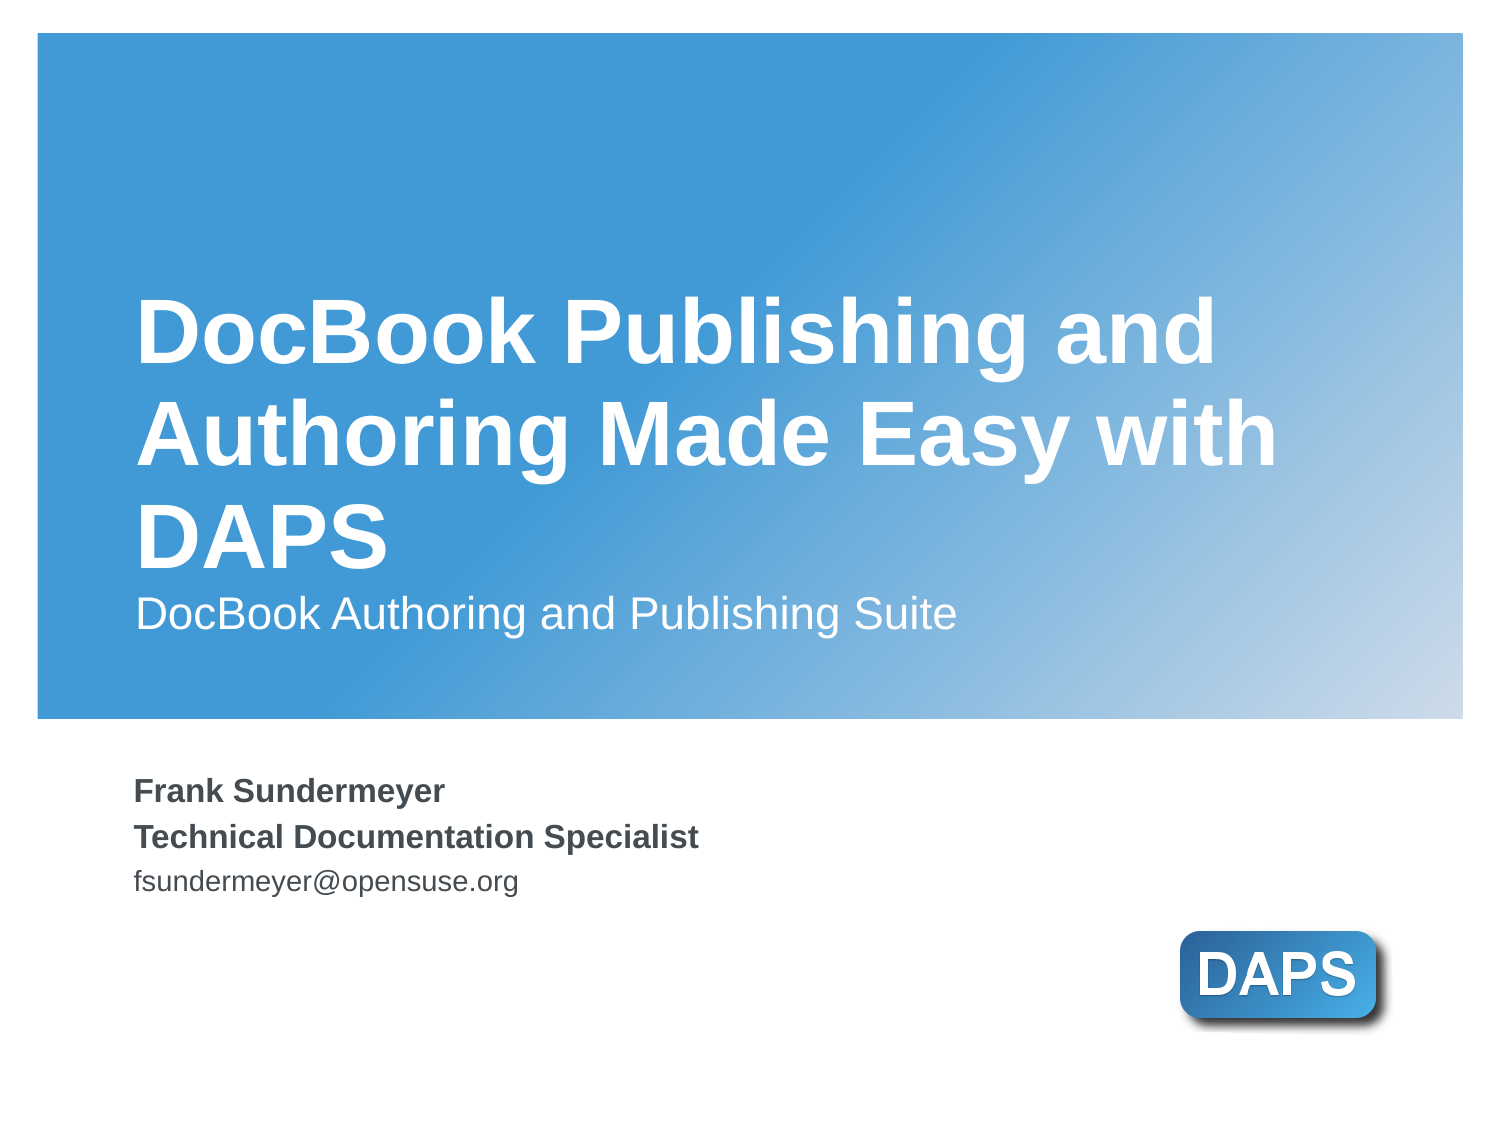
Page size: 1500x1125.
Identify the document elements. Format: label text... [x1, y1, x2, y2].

picture [1173, 924, 1398, 1040]
title DocBook Publishing and Authoring Made Easy with DAPS DocBook Authoring and Publishing Suite [135, 280, 1409, 640]
subtitle Frank Sundermeyer Technical Documentation Specialist fsundermeyer@opensuse.org [133, 772, 758, 1073]
